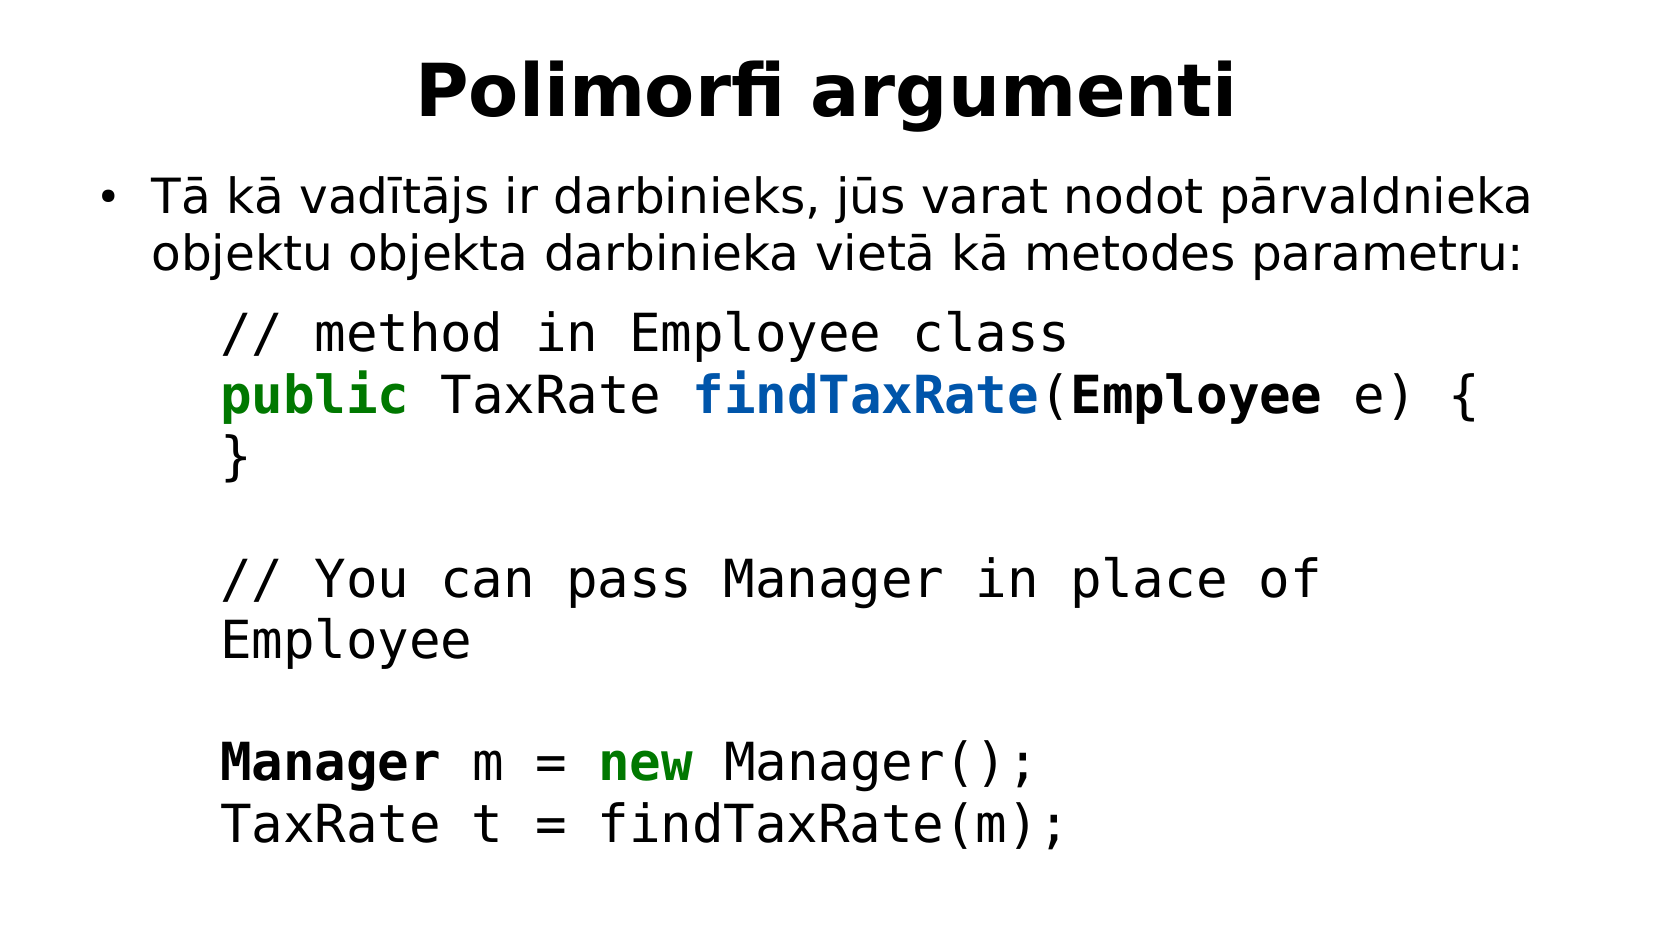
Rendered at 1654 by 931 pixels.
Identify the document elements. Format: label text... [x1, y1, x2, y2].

title Polimorfi argumenti [82, 37, 1571, 147]
list Tā kā vadītājs ir darbinieks, jūs varat nodot pārvaldnieka objektu objekta darbinieka vietā kā metodes parametru: // method in Employee class public TaxRate findTaxRate(Employee e) { } // You can pass Manager in place of Employee Manager m = new Manager(); TaxRate t = findTaxRate(m); [82, 168, 1538, 889]
